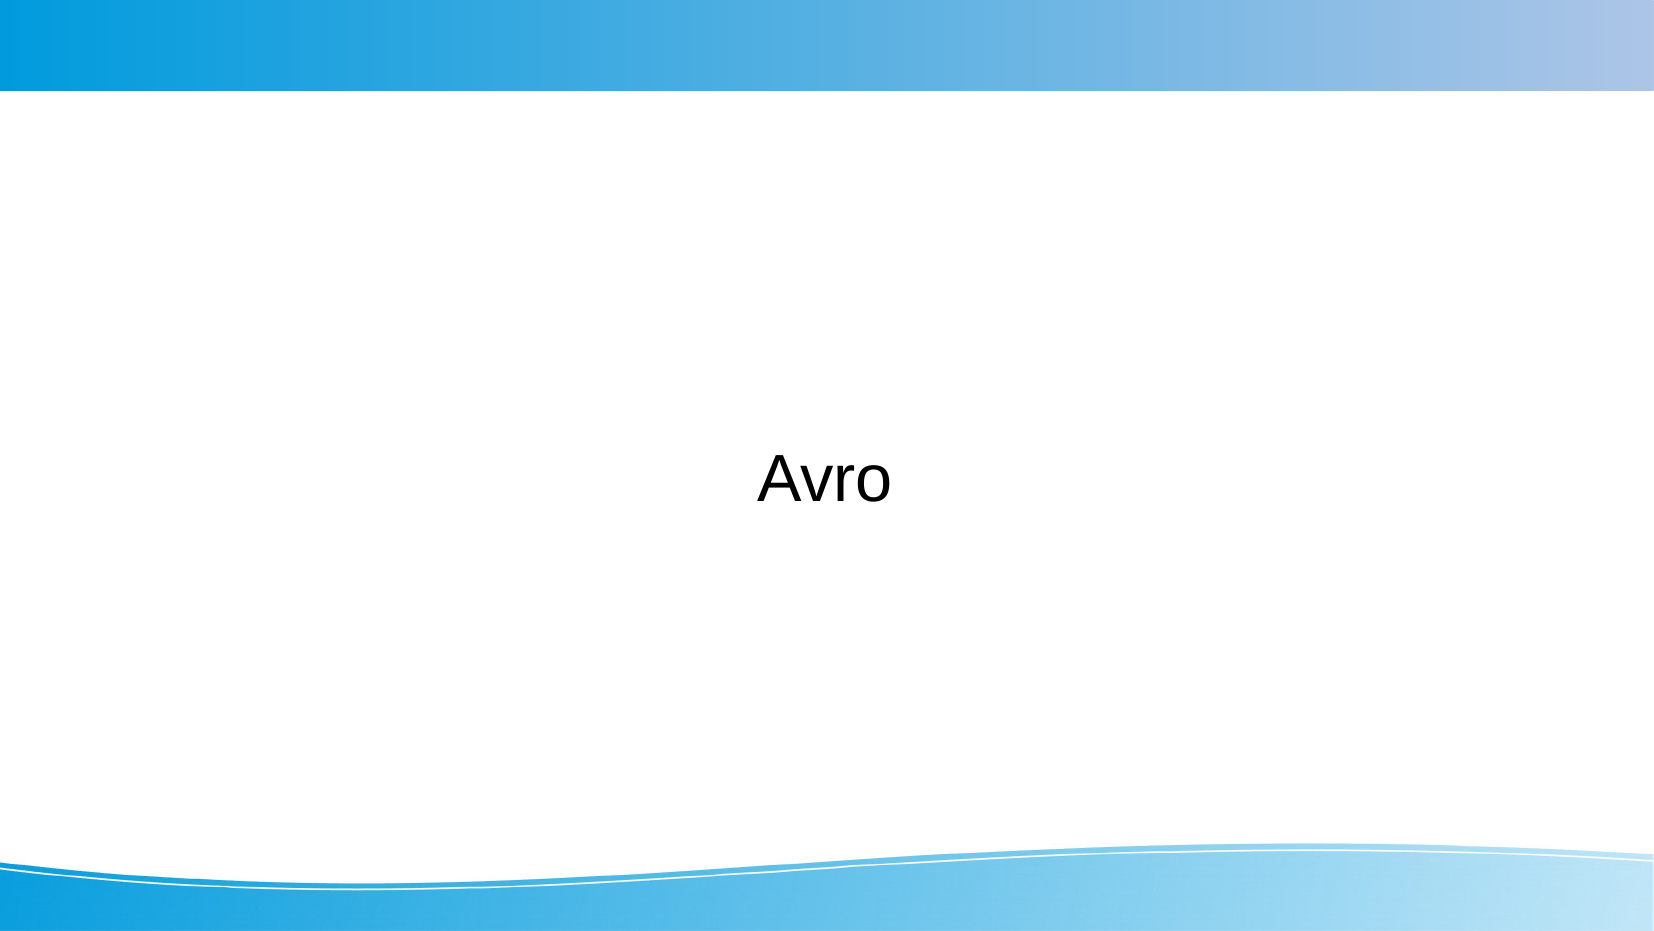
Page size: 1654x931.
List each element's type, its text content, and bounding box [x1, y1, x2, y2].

subtitle Avro [60, 123, 1591, 833]
picture [0, 843, 1654, 931]
